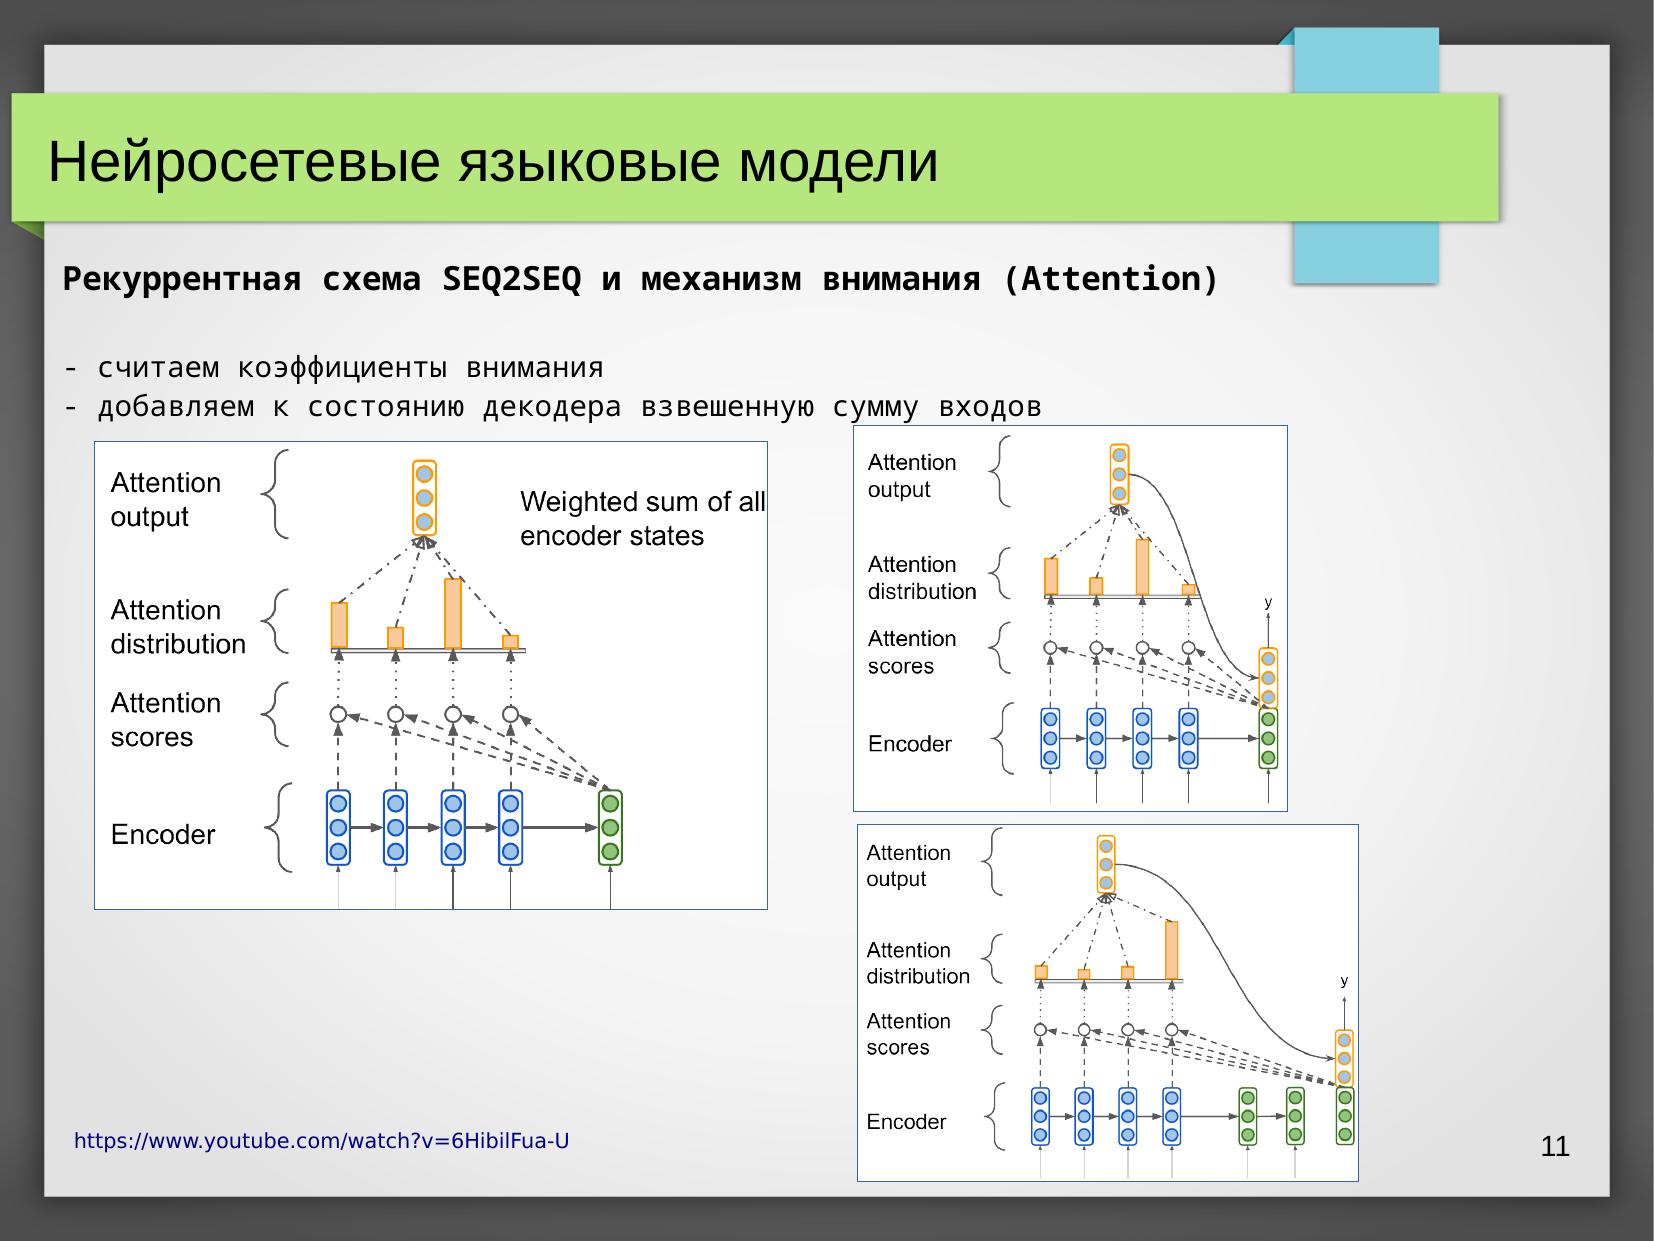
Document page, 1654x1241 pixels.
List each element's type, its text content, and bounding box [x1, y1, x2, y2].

text_box Рекуррентная схема SEQ2SEQ и механизм внимания (Attention) - считаем коэффициенты внимания - добавляем к состоянию декодера взвешенную сумму входов [47, 248, 1323, 449]
text_box https://www.youtube.com/watch?v=6HibilFua-U [59, 1122, 603, 1182]
picture [0, 0, 1654, 1241]
title Нейросетевые языковые модели [47, 121, 1241, 201]
